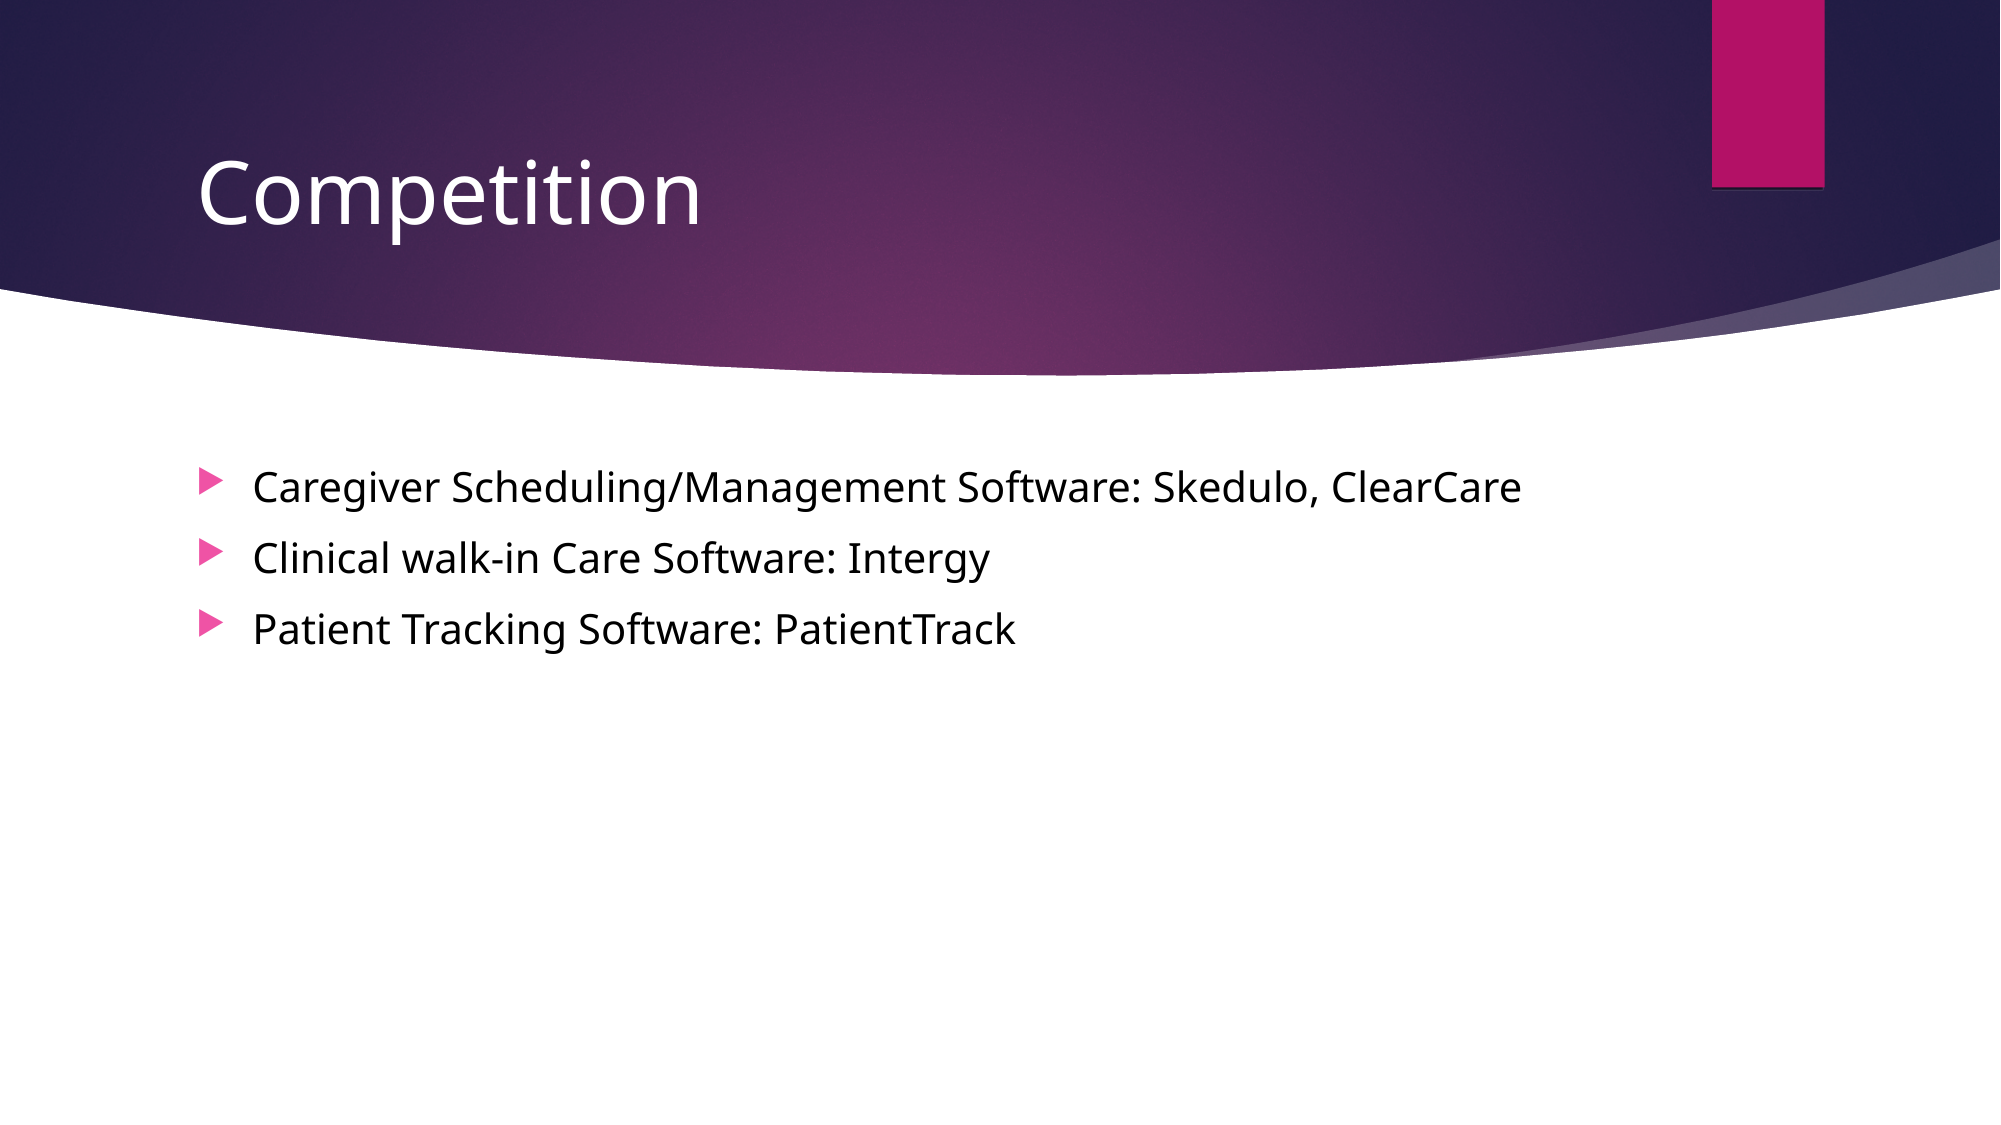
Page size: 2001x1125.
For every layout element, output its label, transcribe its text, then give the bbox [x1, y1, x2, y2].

title Competition [181, 74, 1649, 304]
list Caregiver Scheduling/Management Software: Skedulo, ClearCare Clinical walk-in Care Software: Intergy Patient Tracking Software: PatientTrack [181, 453, 1649, 1025]
text_box [0, 0, 2000, 1125]
